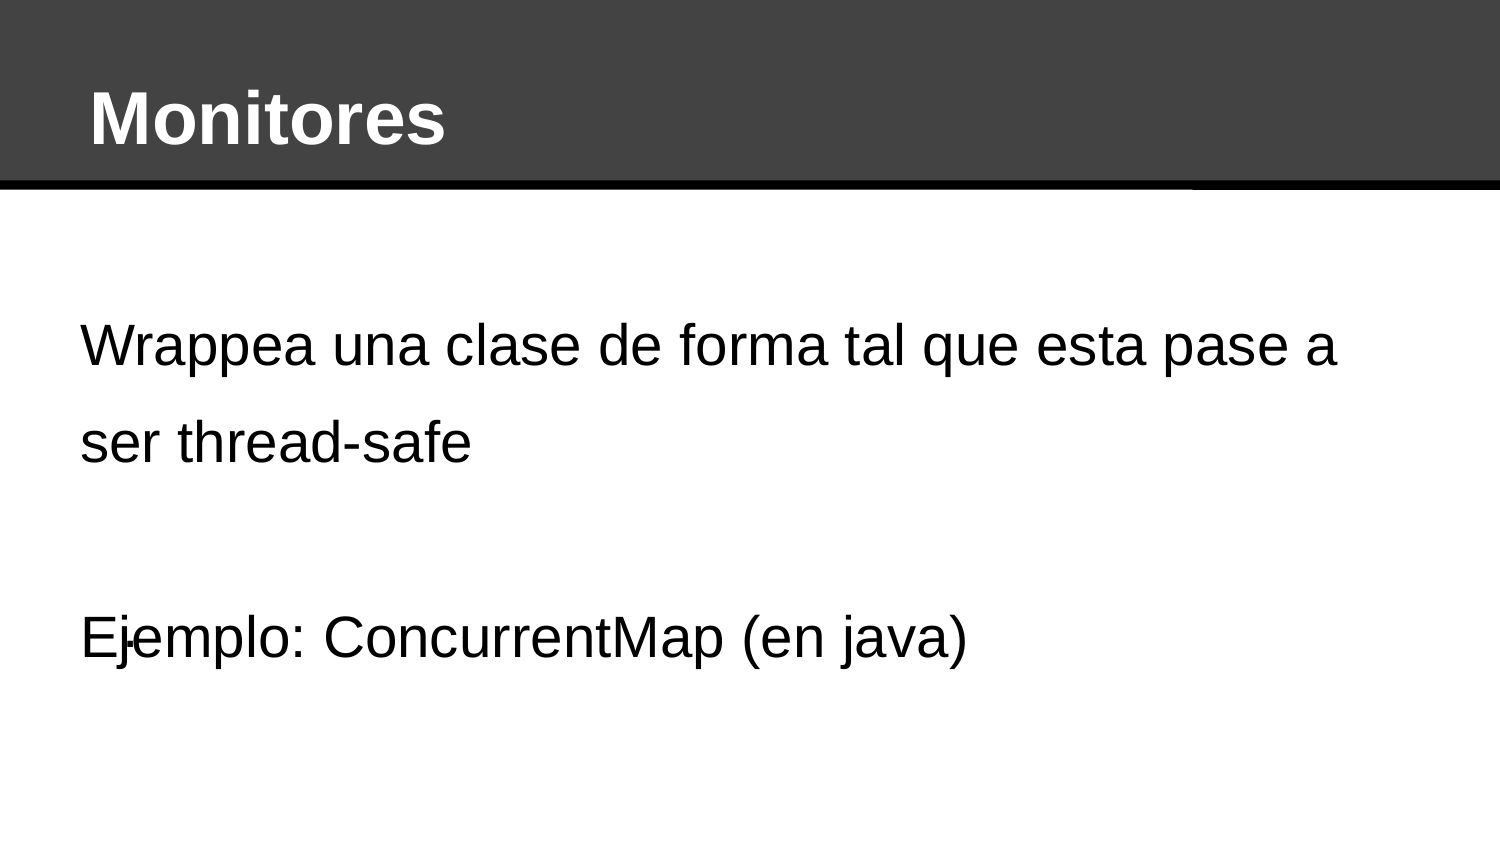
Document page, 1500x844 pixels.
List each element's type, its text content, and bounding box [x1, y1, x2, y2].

text_box Wrappea una clase de forma tal que esta pase a ser thread-safe Ejemplo: ConcurrentMap (en java) [65, 272, 1431, 743]
text_box . [107, 555, 154, 636]
text_box Monitores [74, 33, 1425, 175]
